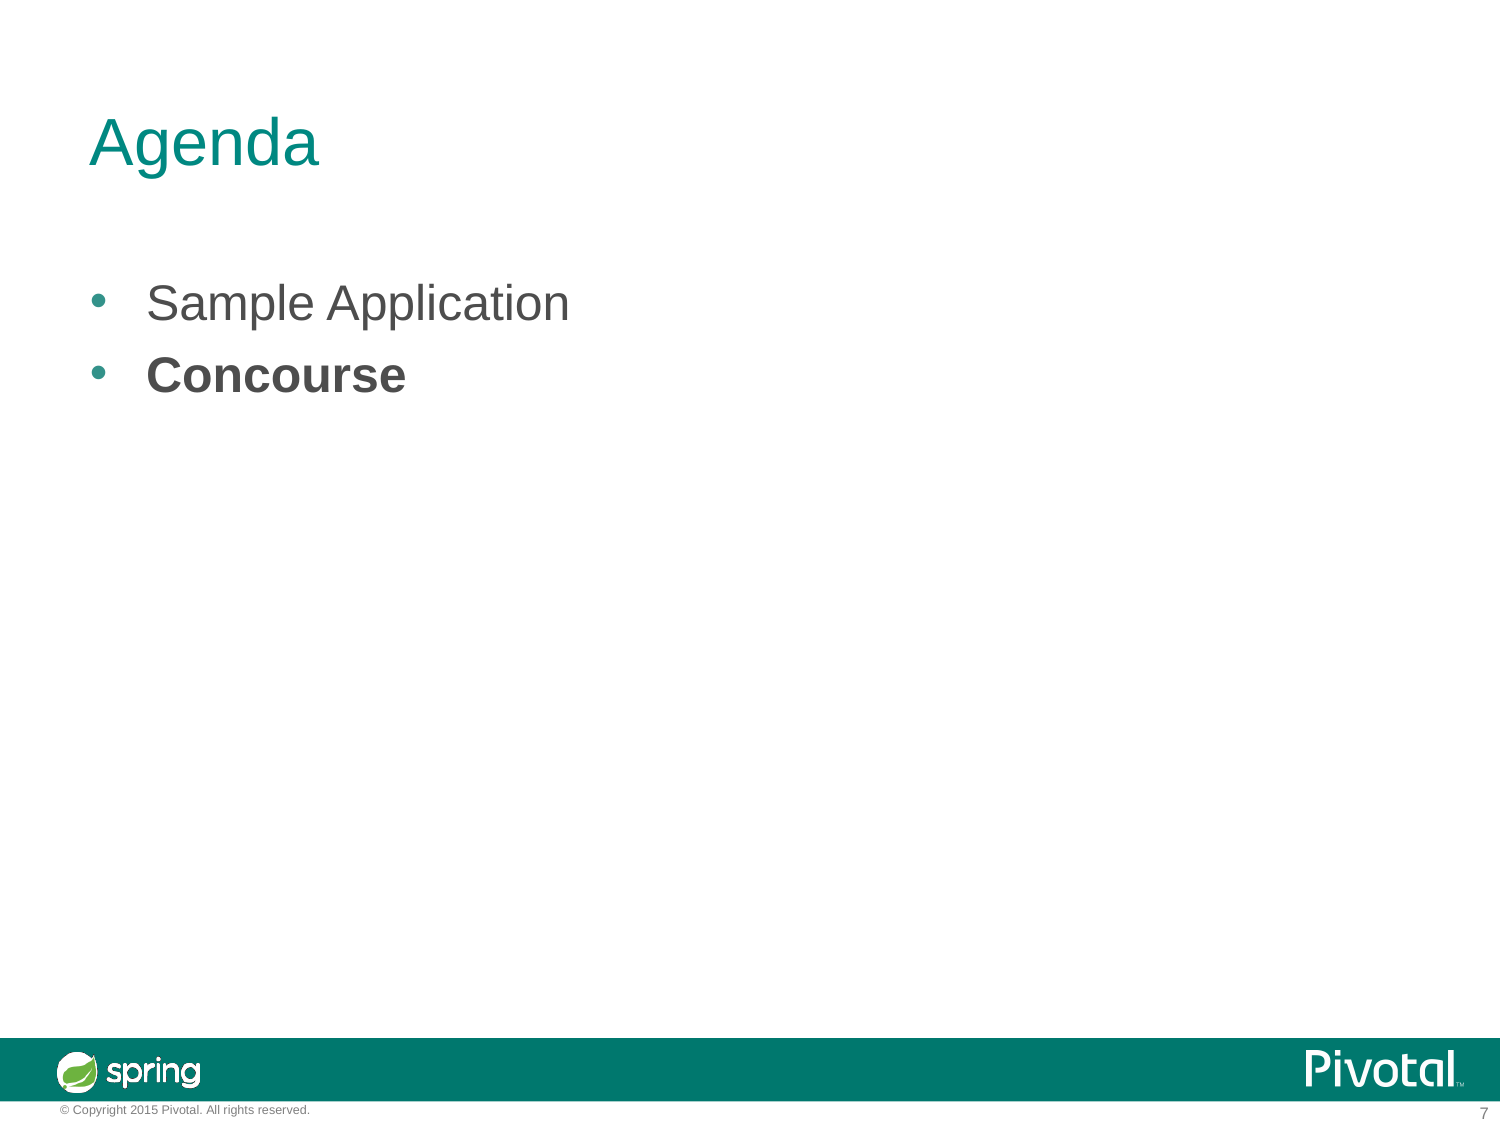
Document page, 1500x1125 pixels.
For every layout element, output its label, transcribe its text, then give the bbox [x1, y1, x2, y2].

picture [1306, 1050, 1464, 1087]
list Sample Application Concourse [75, 262, 1426, 1005]
picture [32, 1041, 210, 1103]
title Agenda [75, 45, 1426, 233]
